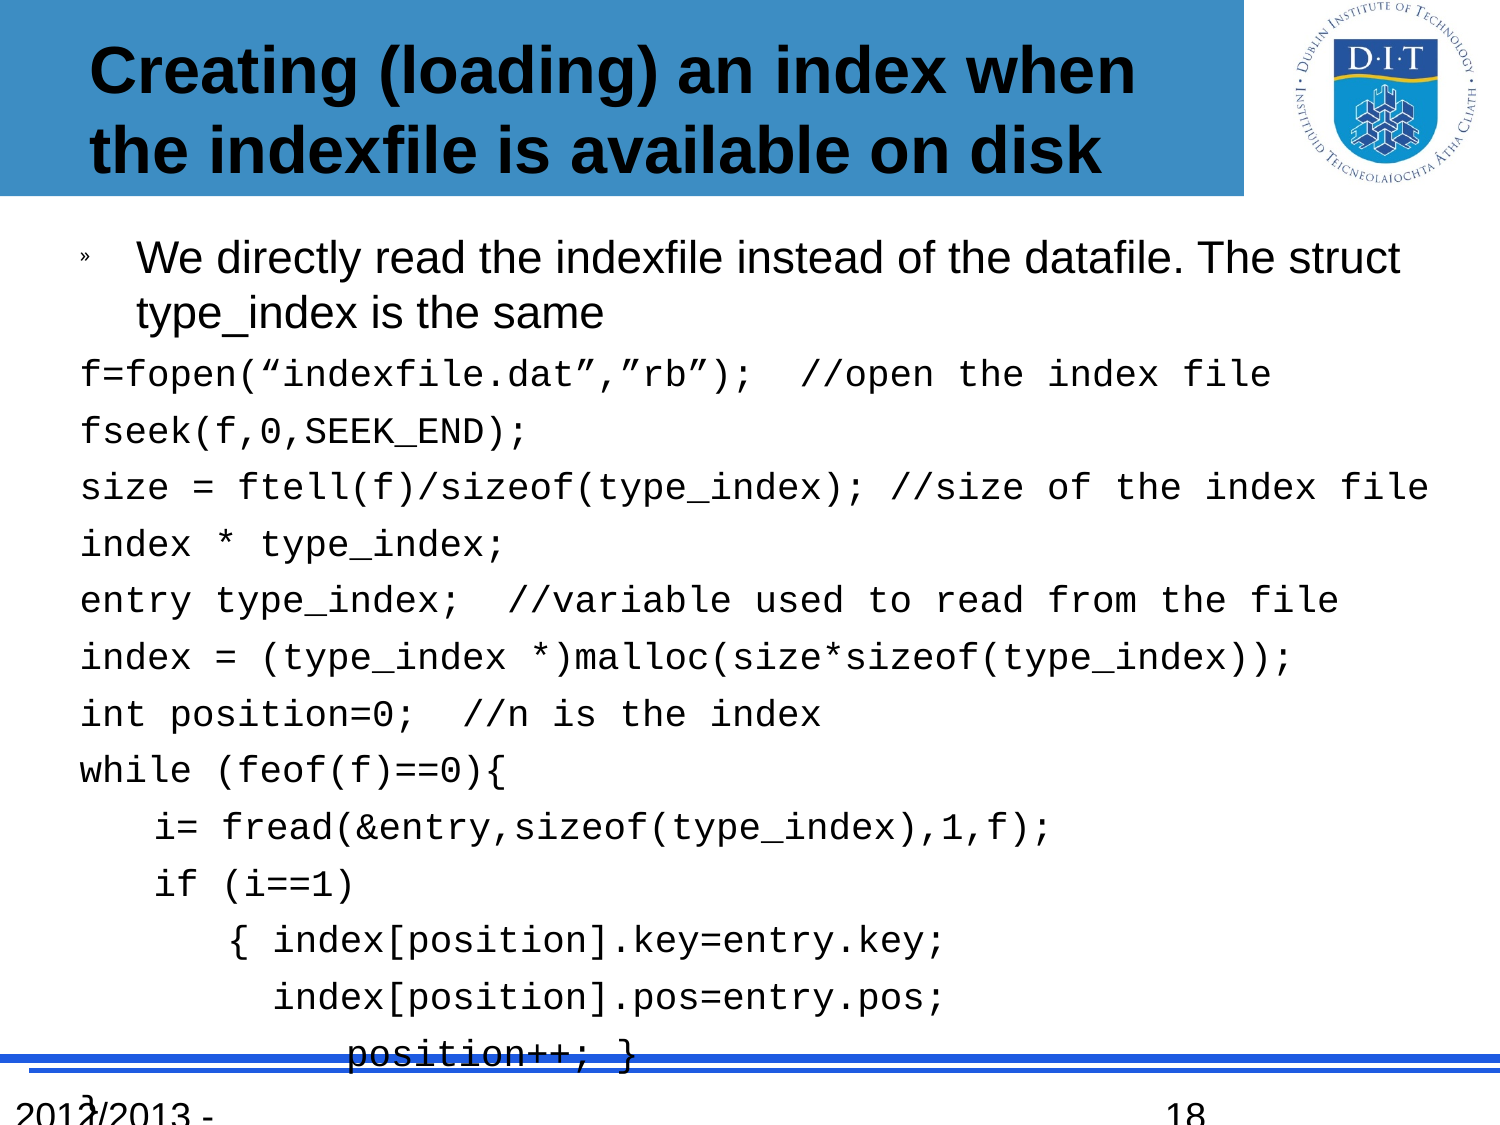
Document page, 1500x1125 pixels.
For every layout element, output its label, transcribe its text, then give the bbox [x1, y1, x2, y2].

picture [1293, 0, 1478, 185]
list We directly read the indexfile instead of the datafile. The struct type_index is the same f=fopen(“indexfile.dat”,”rb”); //open the index file fseek(f,0,SEEK_END); size = ftell(f)/sizeof(type_index); //size of the index file index * type_index; entry type_index; //variable used to read from the file index = (type_index *)malloc(size*sizeof(type_index)); int position=0; //n is the index while (feof(f)==0){ i= fread(&entry,sizeof(type_index),1,f); if (i==1) { index[position].key=entry.key; index[position].pos=entry.pos; position++; } } [64, 219, 1459, 1020]
title Creating (loading) an index when the indexfile is available on disk [75, 19, 1223, 182]
slide_number 2012/2013 - DT228/4 [0, 1084, 350, 1125]
slide_number <number> [1149, 1084, 1500, 1125]
